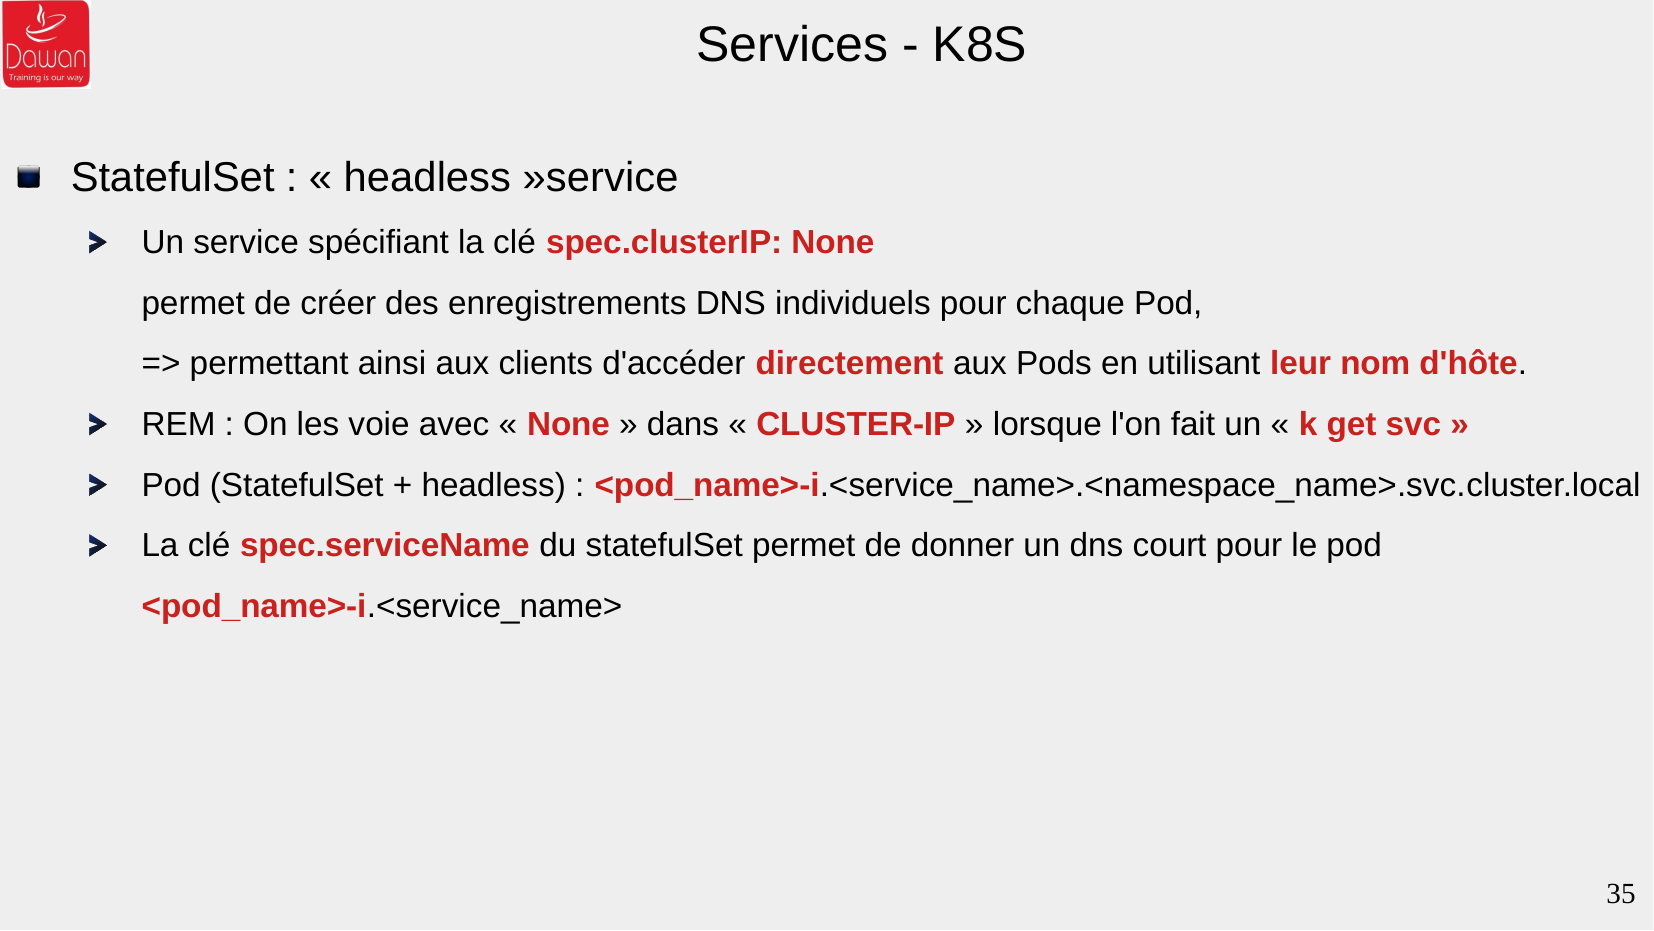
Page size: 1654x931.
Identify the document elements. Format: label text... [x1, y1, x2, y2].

title Services - K8S [366, 0, 1287, 88]
picture [1, 0, 91, 88]
list StatefulSet : « headless »service Un service spécifiant la clé spec.clusterIP: None permet de créer des enregistrements DNS individuels pour chaque Pod, => permettant ainsi aux clients d'accéder directement aux Pods en utilisant leur nom d'hôte. REM : On les voie avec « None » dans « CLUSTER-IP » lorsque l'on fait un « k get svc » Pod (StatefulSet + headless) : <pod_name>-i.<service_name>.<namespace_name>.svc.cluster.local La clé spec.serviceName du statefulSet permet de donner un dns court pour le pod <pod_name>-i.<service_name> [0, 88, 1654, 886]
